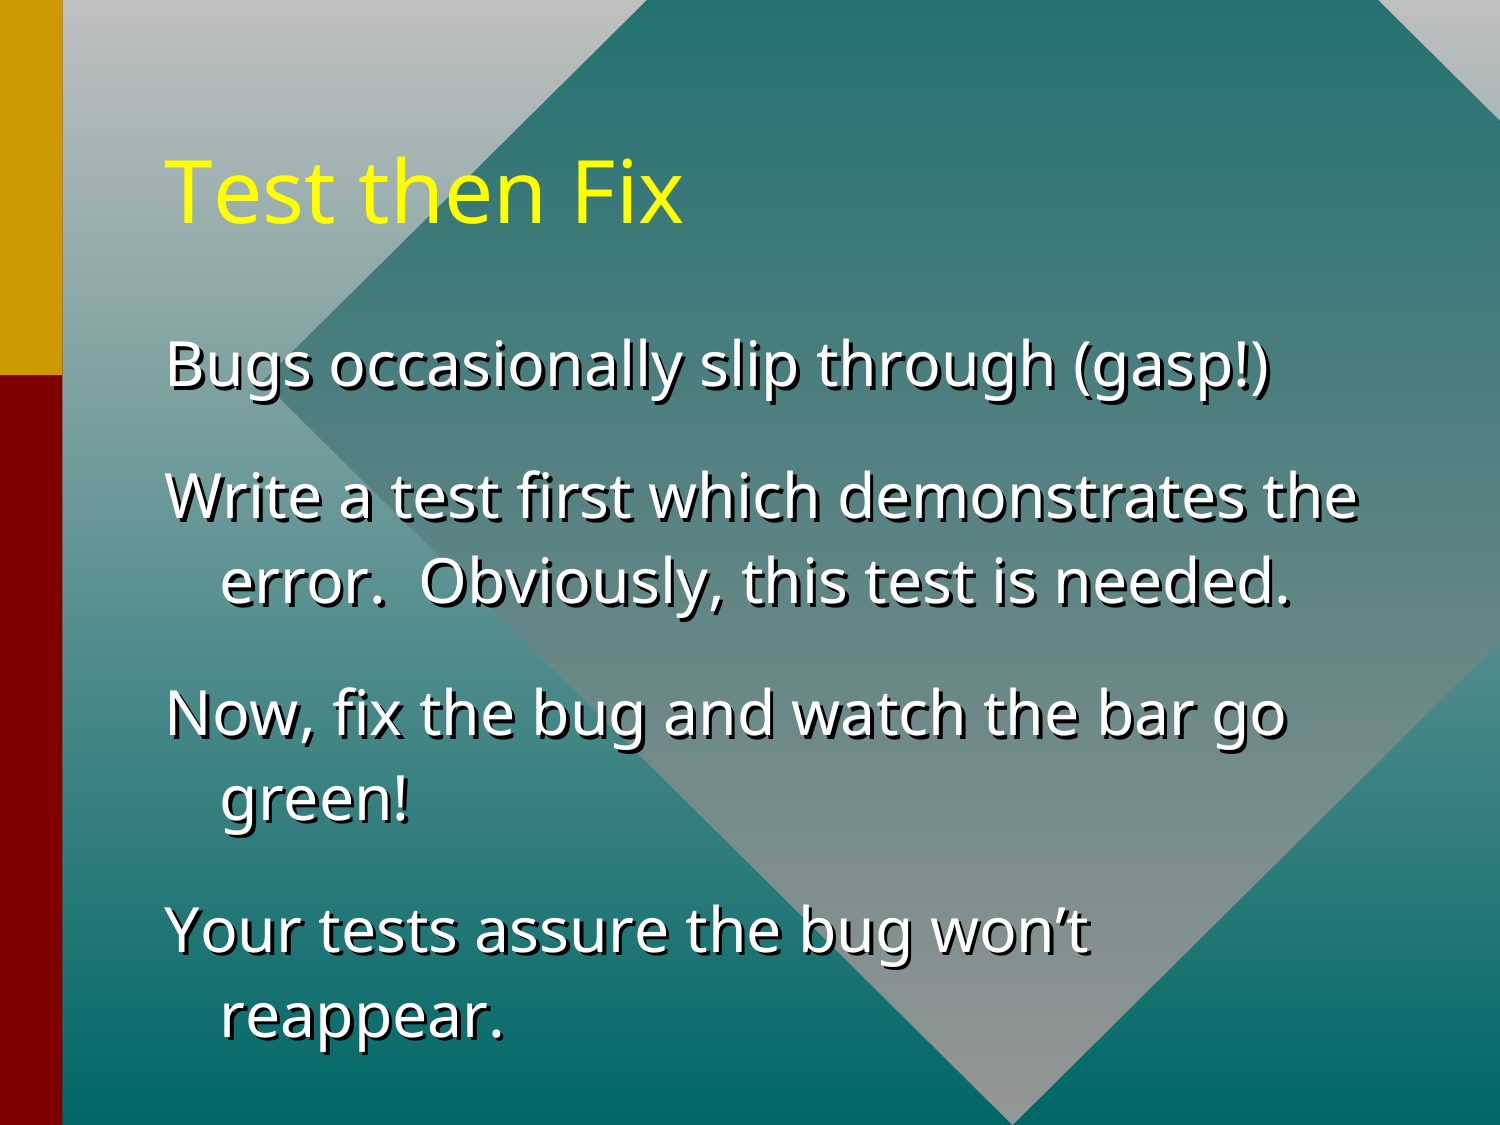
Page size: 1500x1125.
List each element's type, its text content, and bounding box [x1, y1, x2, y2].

title Test then Fix [150, 99, 1351, 288]
list Bugs occasionally slip through (gasp!) Write a test first which demonstrates the error. Obviously, this test is needed. Now, fix the bug and watch the bar go green! Your tests assure the bug won’t reappear. [149, 312, 1388, 994]
